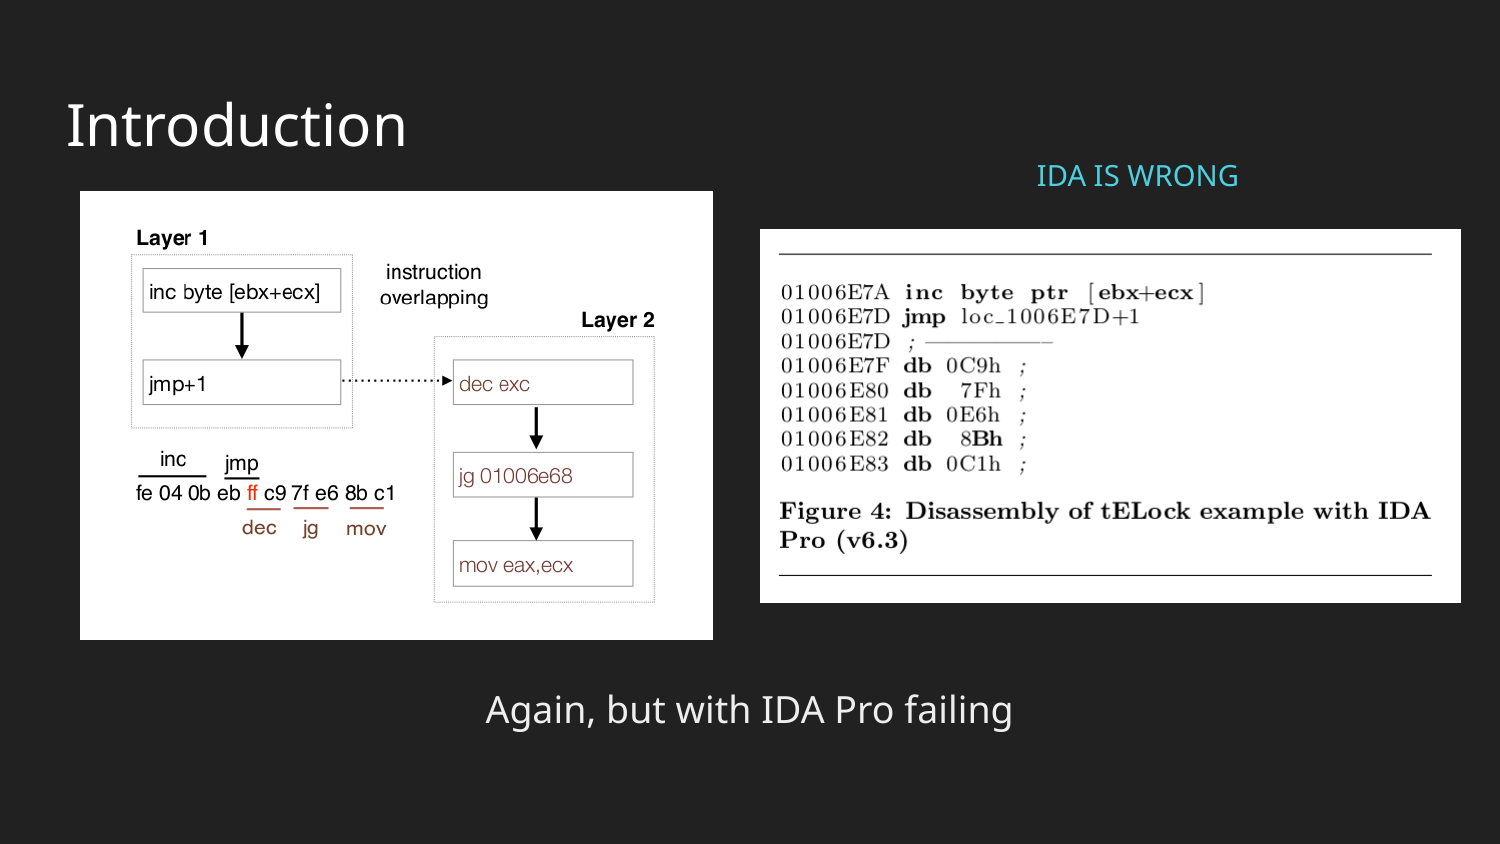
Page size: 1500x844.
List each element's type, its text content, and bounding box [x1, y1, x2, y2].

picture [760, 229, 1461, 603]
title Introduction [51, 72, 1449, 167]
text_box IDA IS WRONG [996, 142, 1280, 205]
list Again, but with IDA Pro failing [51, 664, 1449, 750]
picture [80, 191, 713, 640]
